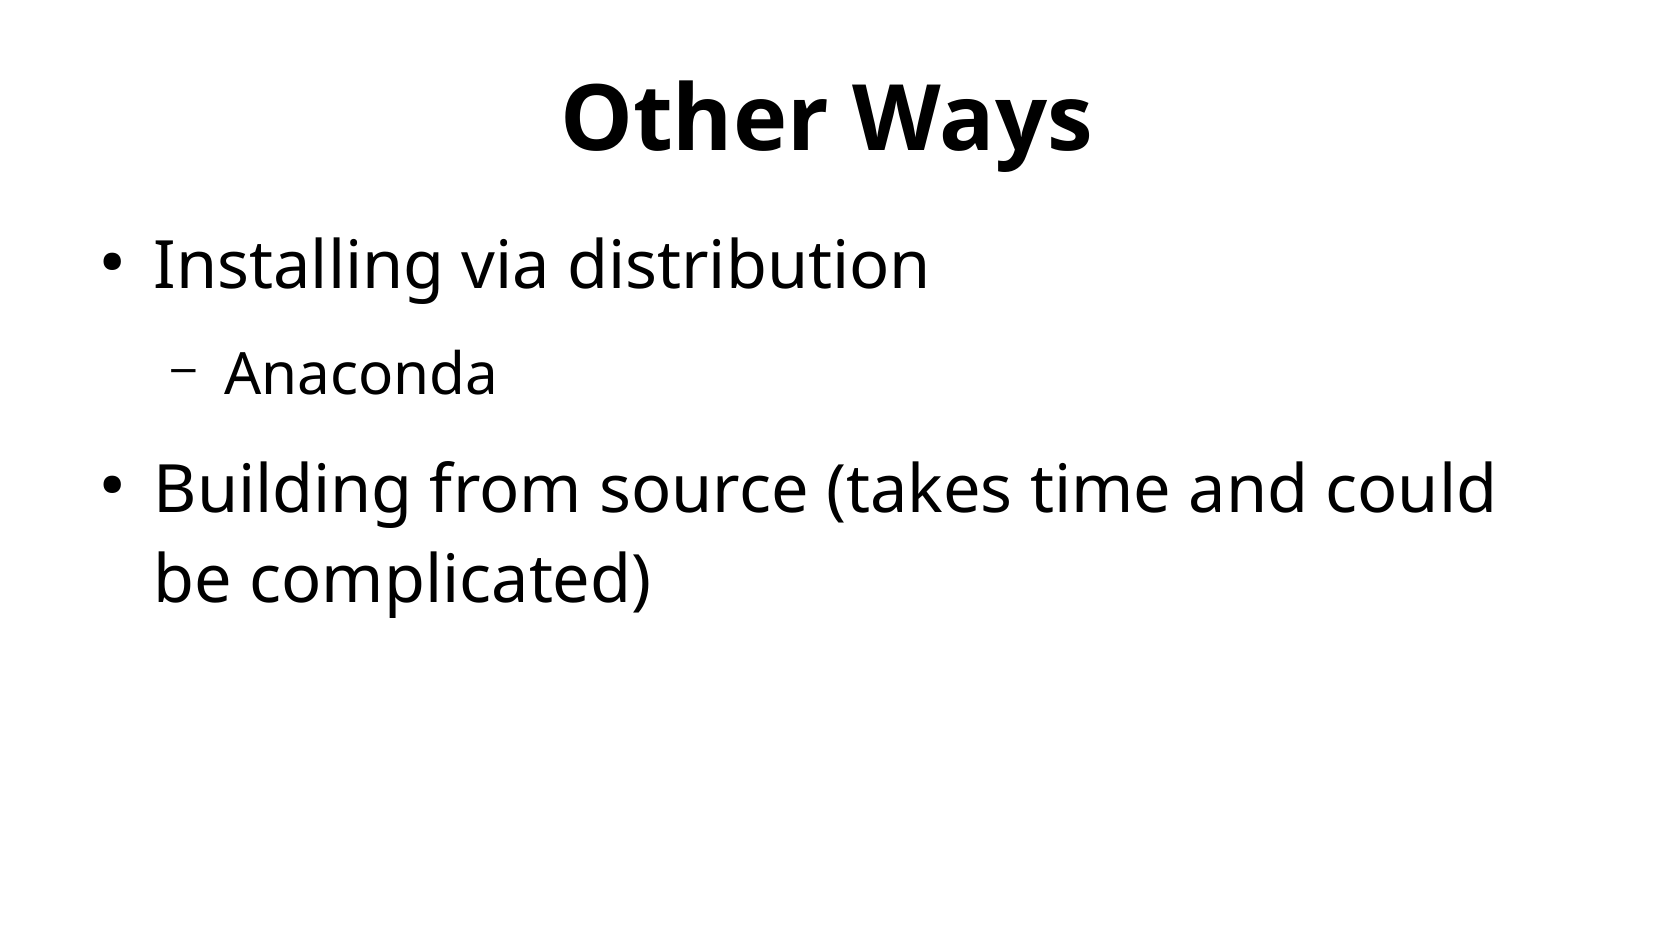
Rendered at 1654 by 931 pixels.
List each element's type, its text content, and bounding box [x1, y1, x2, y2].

title Other Ways [82, 37, 1571, 193]
list Installing via distribution Anaconda Building from source (takes time and could be complicated) [82, 217, 1571, 758]
